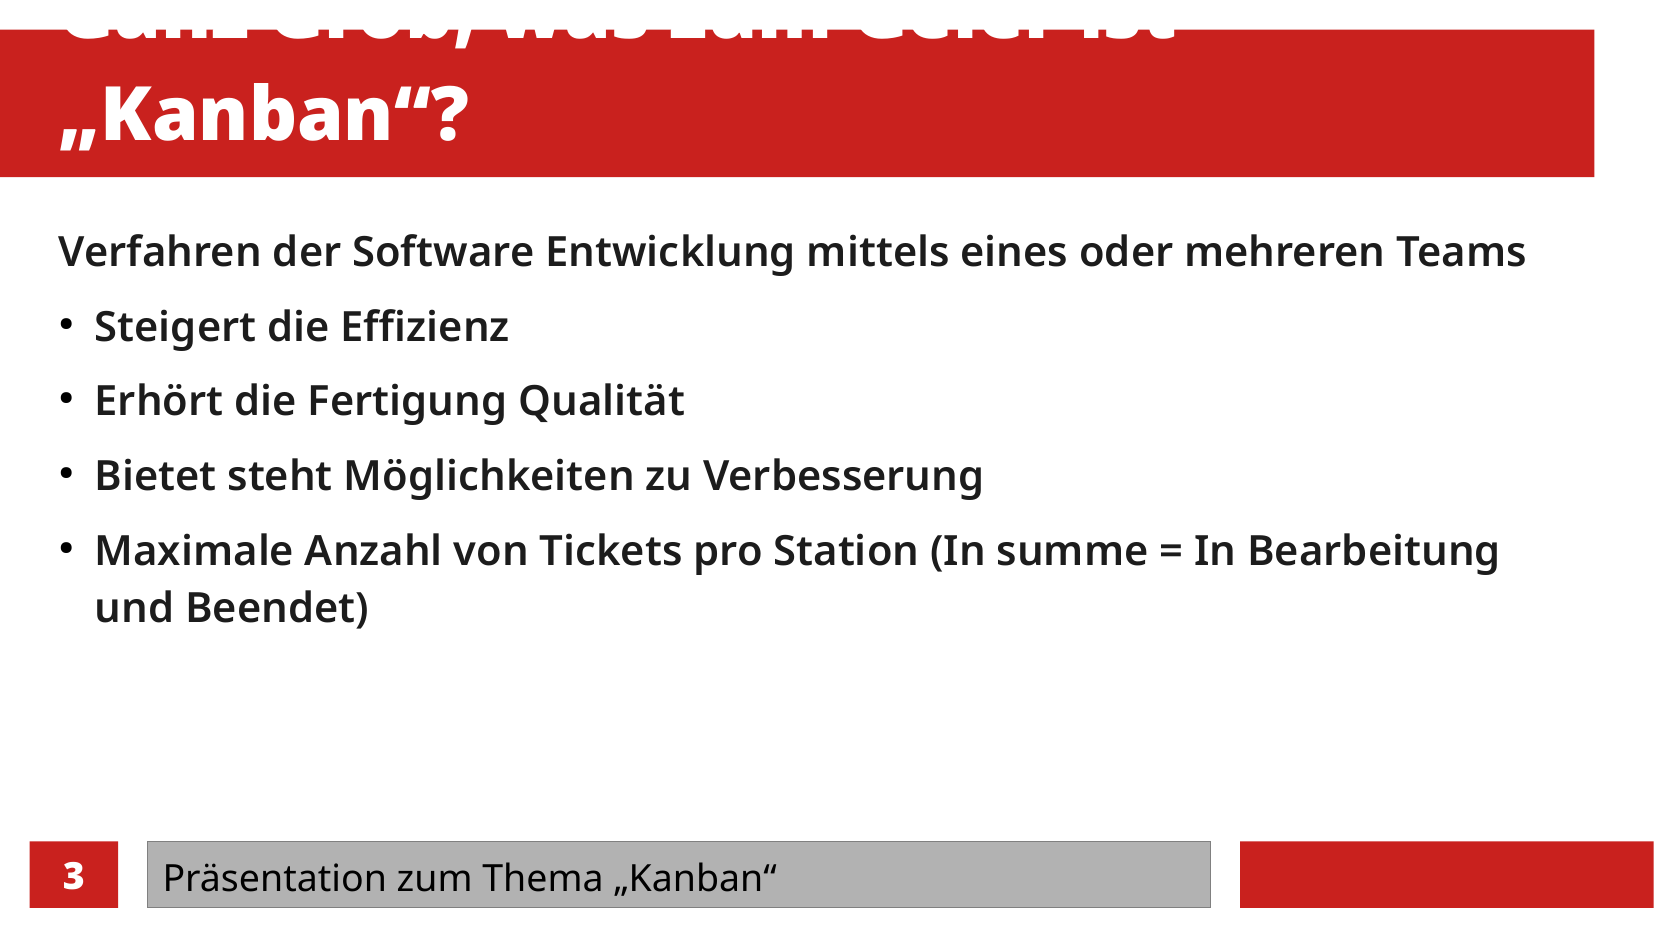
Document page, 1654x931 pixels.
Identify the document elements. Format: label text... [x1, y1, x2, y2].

title Ganz Grob, was zum Geier ist „Kanban“? [59, 44, 1595, 163]
list Verfahren der Software Entwicklung mittels eines oder mehreren Teams Steigert die Effizienz Erhört die Fertigung Qualität Bietet steht Möglichkeiten zu Verbesserung Maximale Anzahl von Tickets pro Station (In summe = In Bearbeitung und Beendet) [59, 221, 1565, 798]
text_box Präsentation zum Thema „Kanban“ [147, 844, 730, 907]
